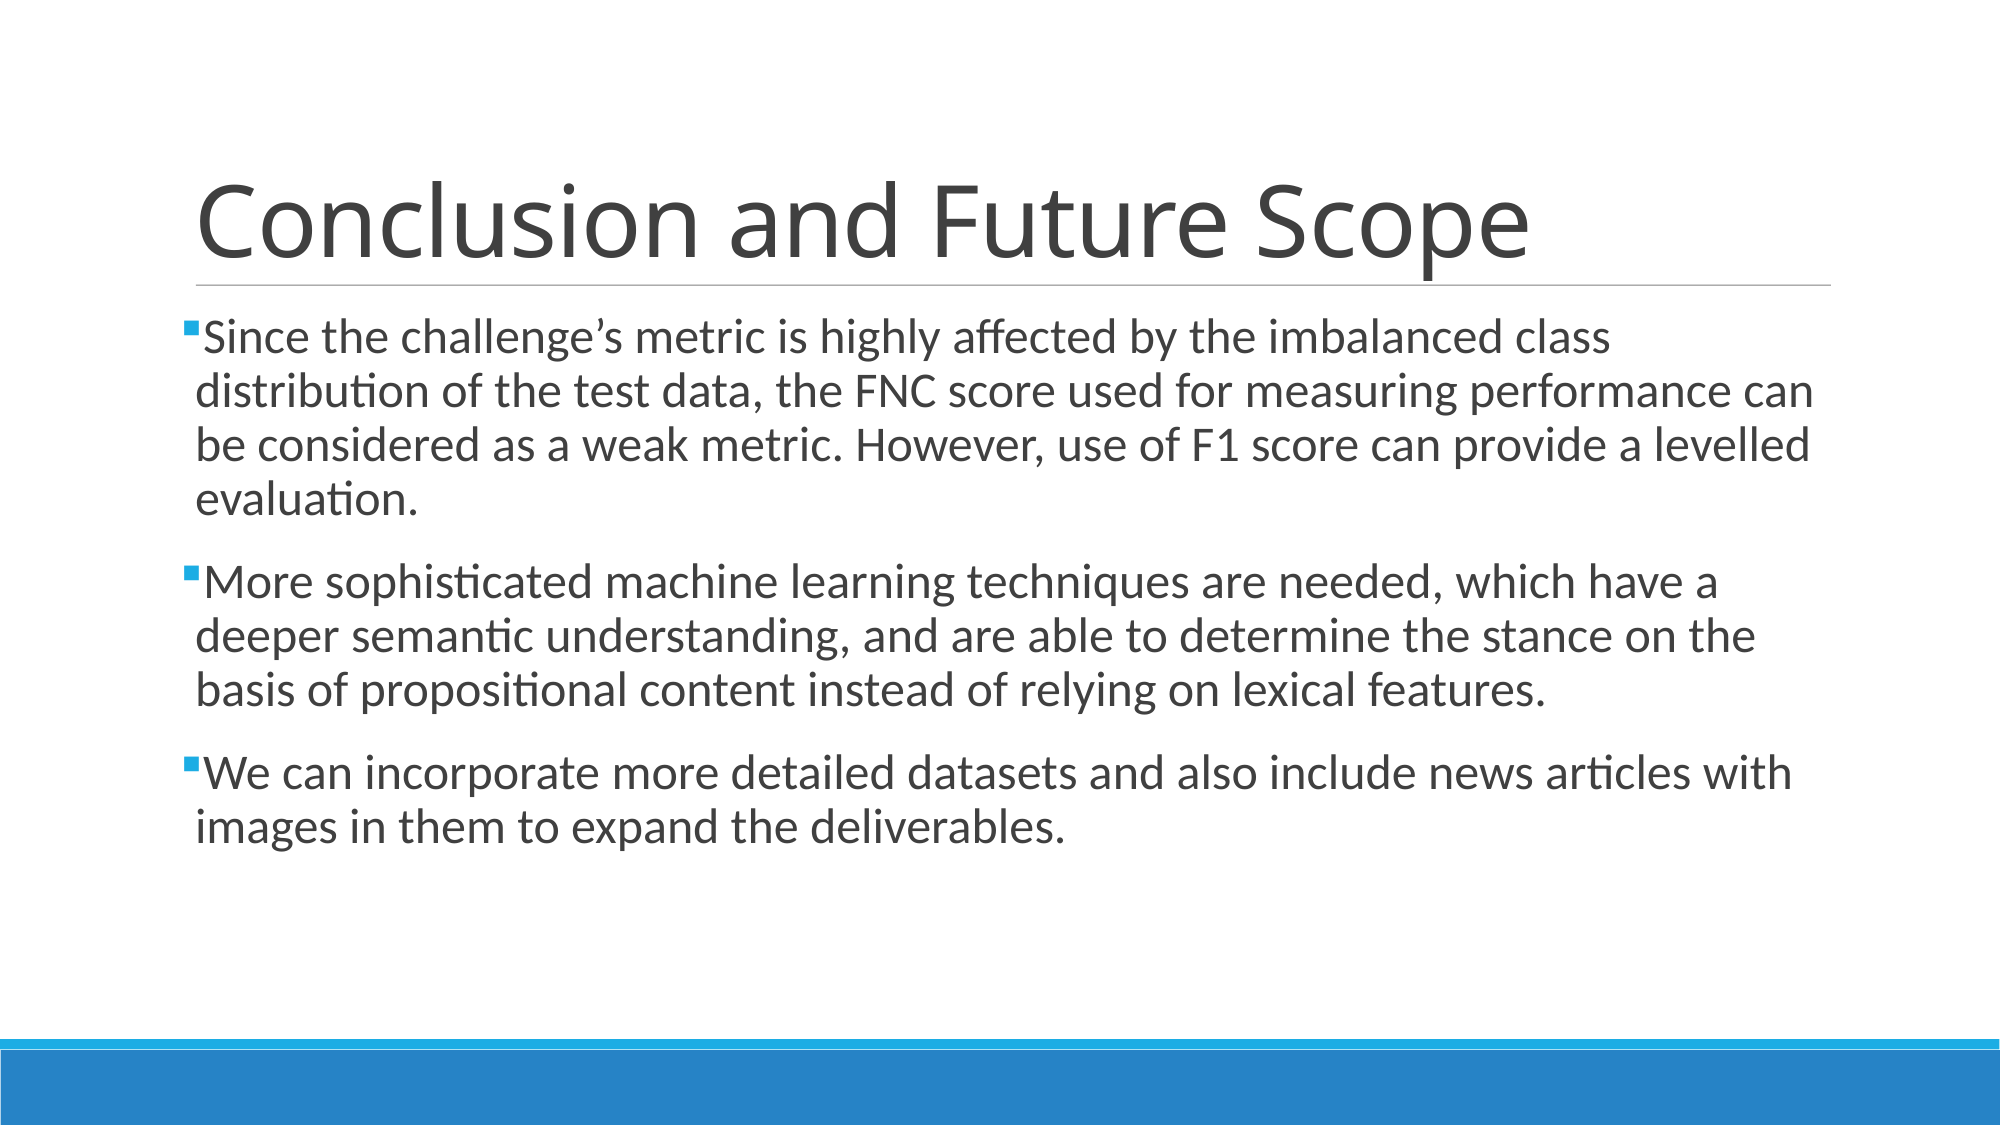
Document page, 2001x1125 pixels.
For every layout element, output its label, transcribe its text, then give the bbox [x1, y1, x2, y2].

text_box Since the challenge’s metric is highly affected by the imbalanced class distribution of the test data, the FNC score used for measuring performance can be considered as a weak metric. However, use of F1 score can provide a levelled evaluation. More sophisticated machine learning techniques are needed, which have a deeper semantic understanding, and are able to determine the stance on the basis of propositional content instead of relying on lexical features. We can incorporate more detailed datasets and also include news articles with images in them to expand the deliverables. [180, 302, 1830, 963]
text_box Conclusion and Future Scope [180, 47, 1830, 285]
